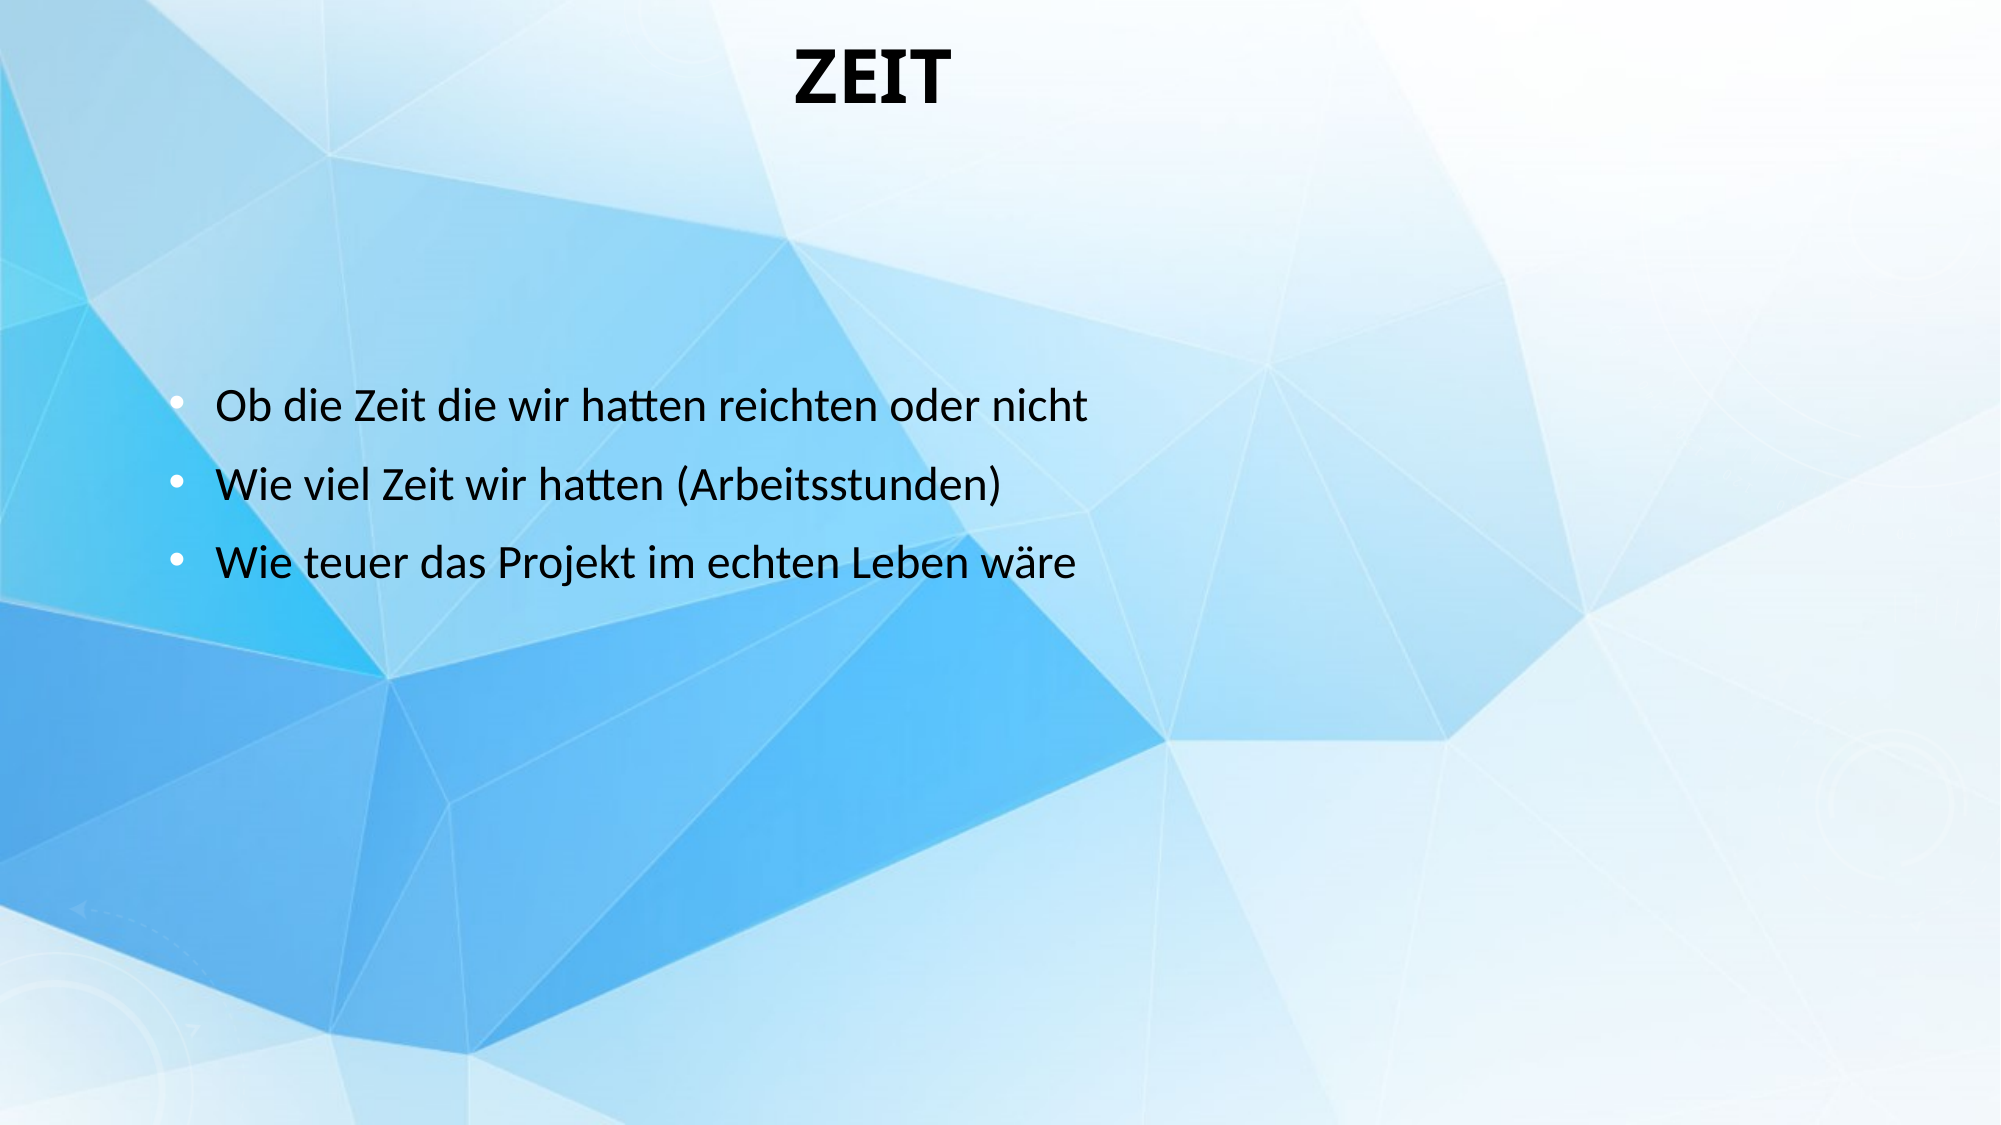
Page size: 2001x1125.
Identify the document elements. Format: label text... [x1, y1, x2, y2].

picture [0, 0, 2001, 1125]
title Zeit [779, 35, 1099, 201]
list Ob die Zeit die wir hatten reichten oder nicht Wie viel Zeit wir hatten (Arbeitsstunden) Wie teuer das Projekt im echten Leben wäre [153, 366, 1170, 709]
